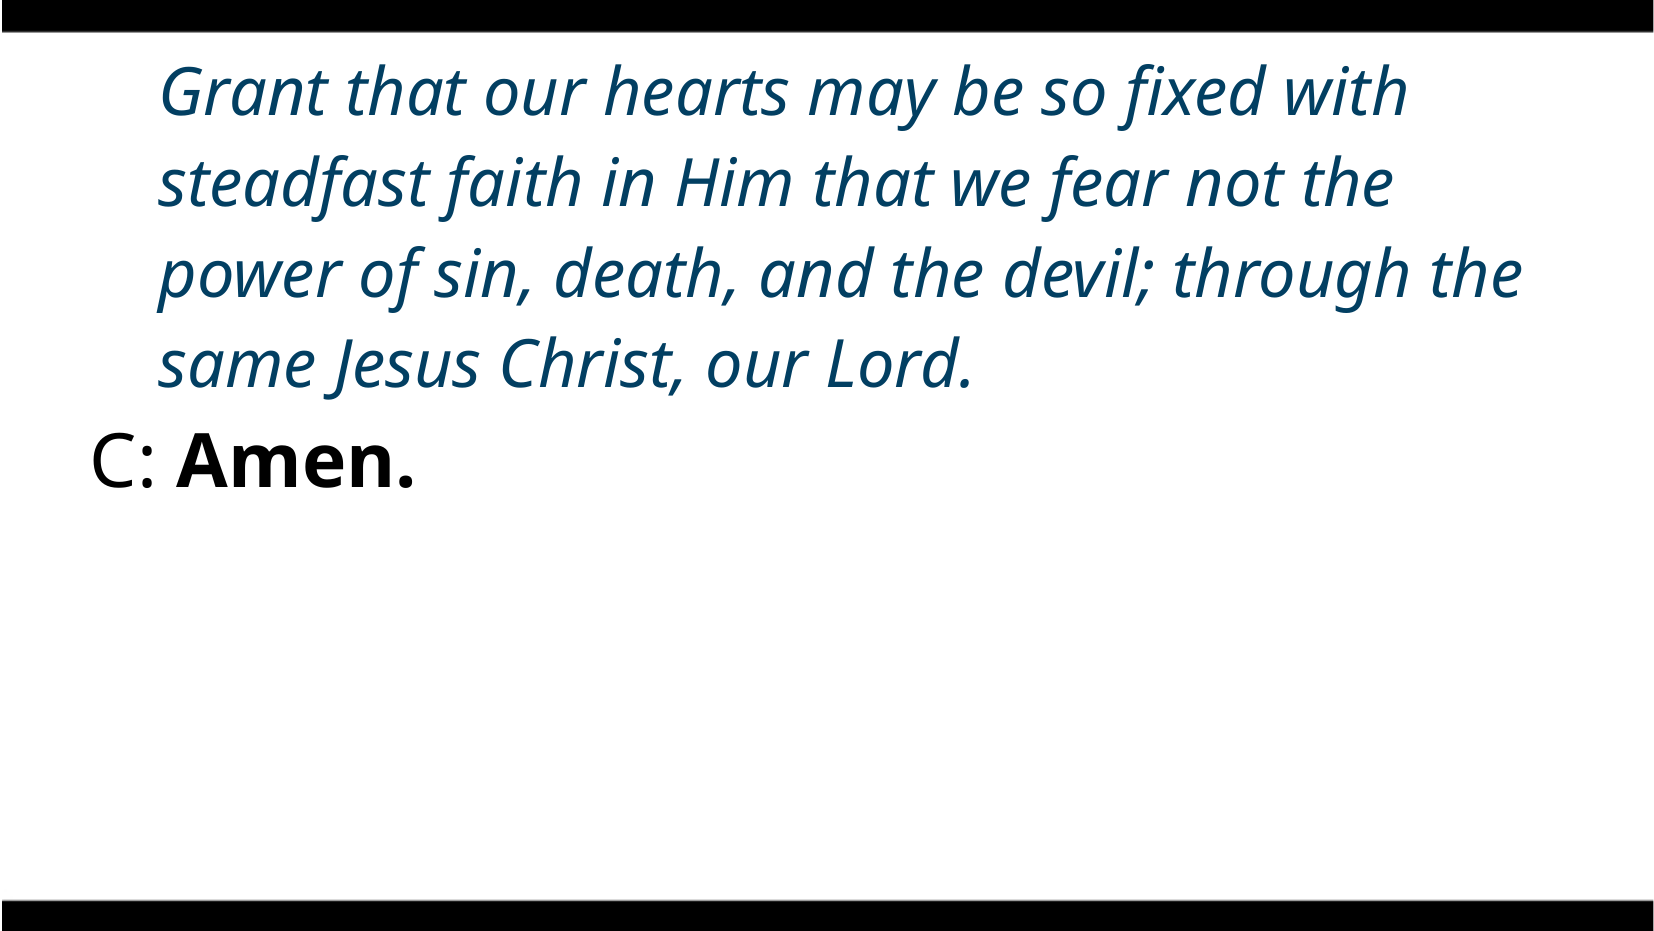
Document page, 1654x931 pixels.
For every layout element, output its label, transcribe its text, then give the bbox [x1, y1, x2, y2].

text_box Grant that our hearts may be so fixed with steadfast faith in Him that we fear not the power of sin, death, and the devil; through the same Jesus Christ, our Lord. C: Amen. [75, 36, 1576, 507]
picture [2, 0, 1654, 931]
